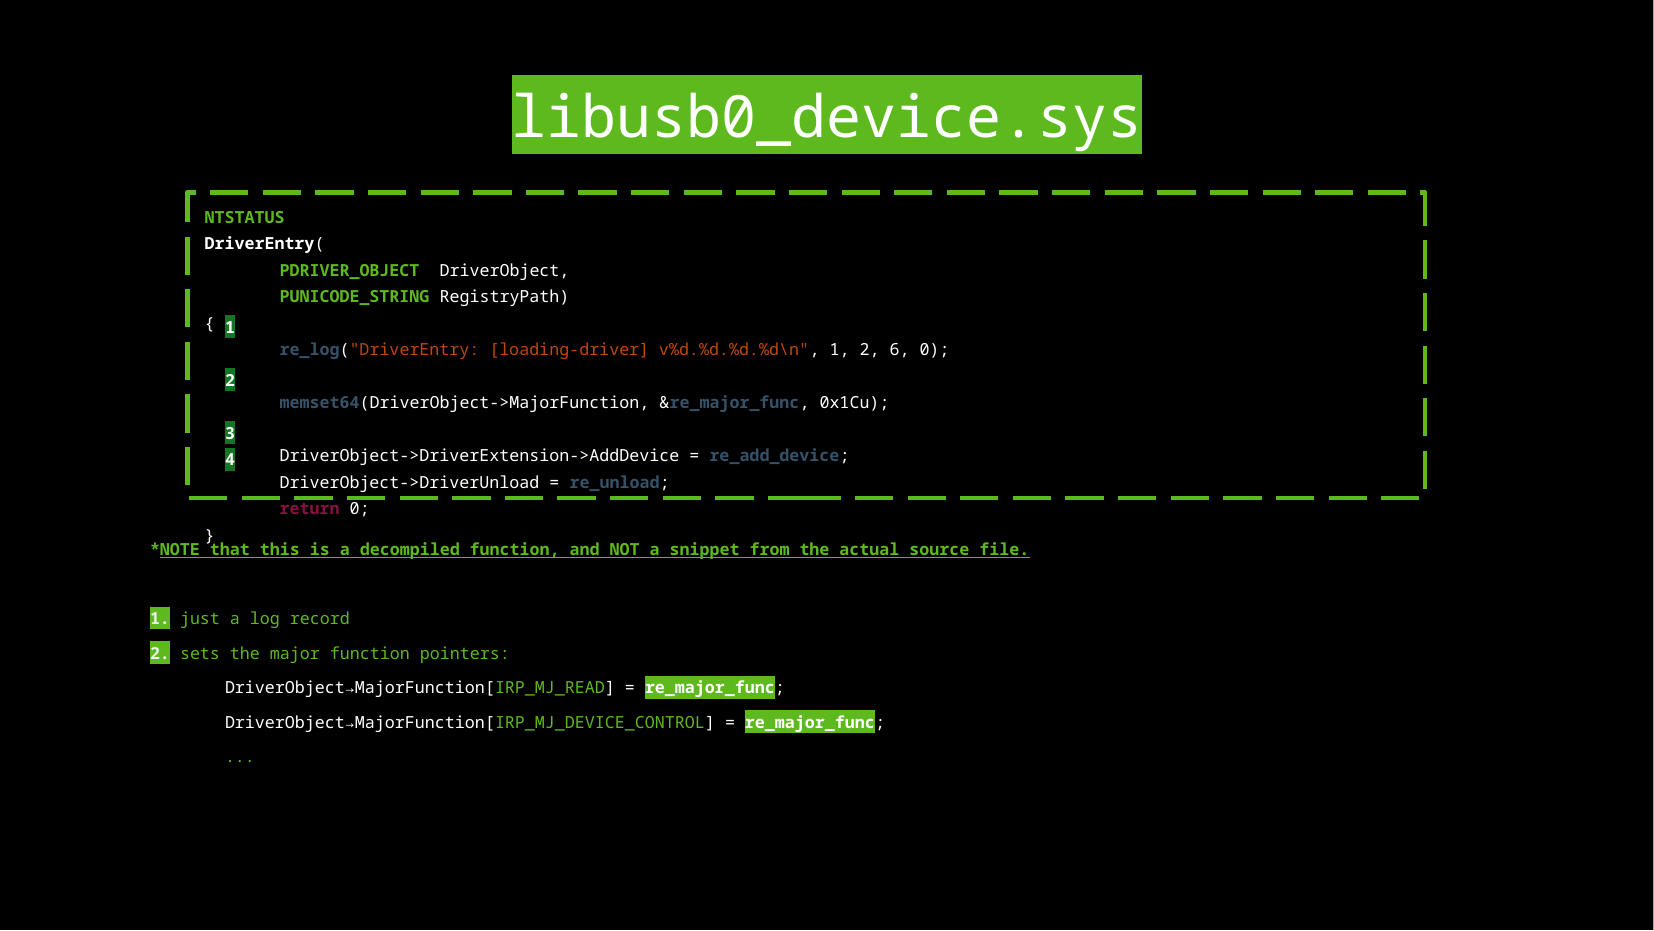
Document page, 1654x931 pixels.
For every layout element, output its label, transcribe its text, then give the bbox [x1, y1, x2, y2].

title libusb0_device.sys [82, 37, 1571, 193]
text_box *NOTE that this is a decompiled function, and NOT a snippet from the actual source file. 1. just a log record 2. sets the major function pointers: DriverObject→MajorFunction[IRP_MJ_READ] = re_major_func; DriverObject→MajorFunction[IRP_MJ_DEVICE_CONTROL] = re_major_func; ... [150, 525, 1463, 901]
text_box 1 2 3 4 [225, 262, 263, 488]
text_box NTSTATUS DriverEntry( PDRIVER_OBJECT DriverObject, PUNICODE_STRING RegistryPath) { re_log("DriverEntry: [loading-driver] v%d.%d.%d.%d\n", 1, 2, 6, 0); memset64(DriverObject->MajorFunction, &re_major_func, 0x1Cu); DriverObject->DriverExtension->AddDevice = re_add_device; DriverObject->DriverUnload = re_unload; return 0; } [187, 192, 1425, 498]
